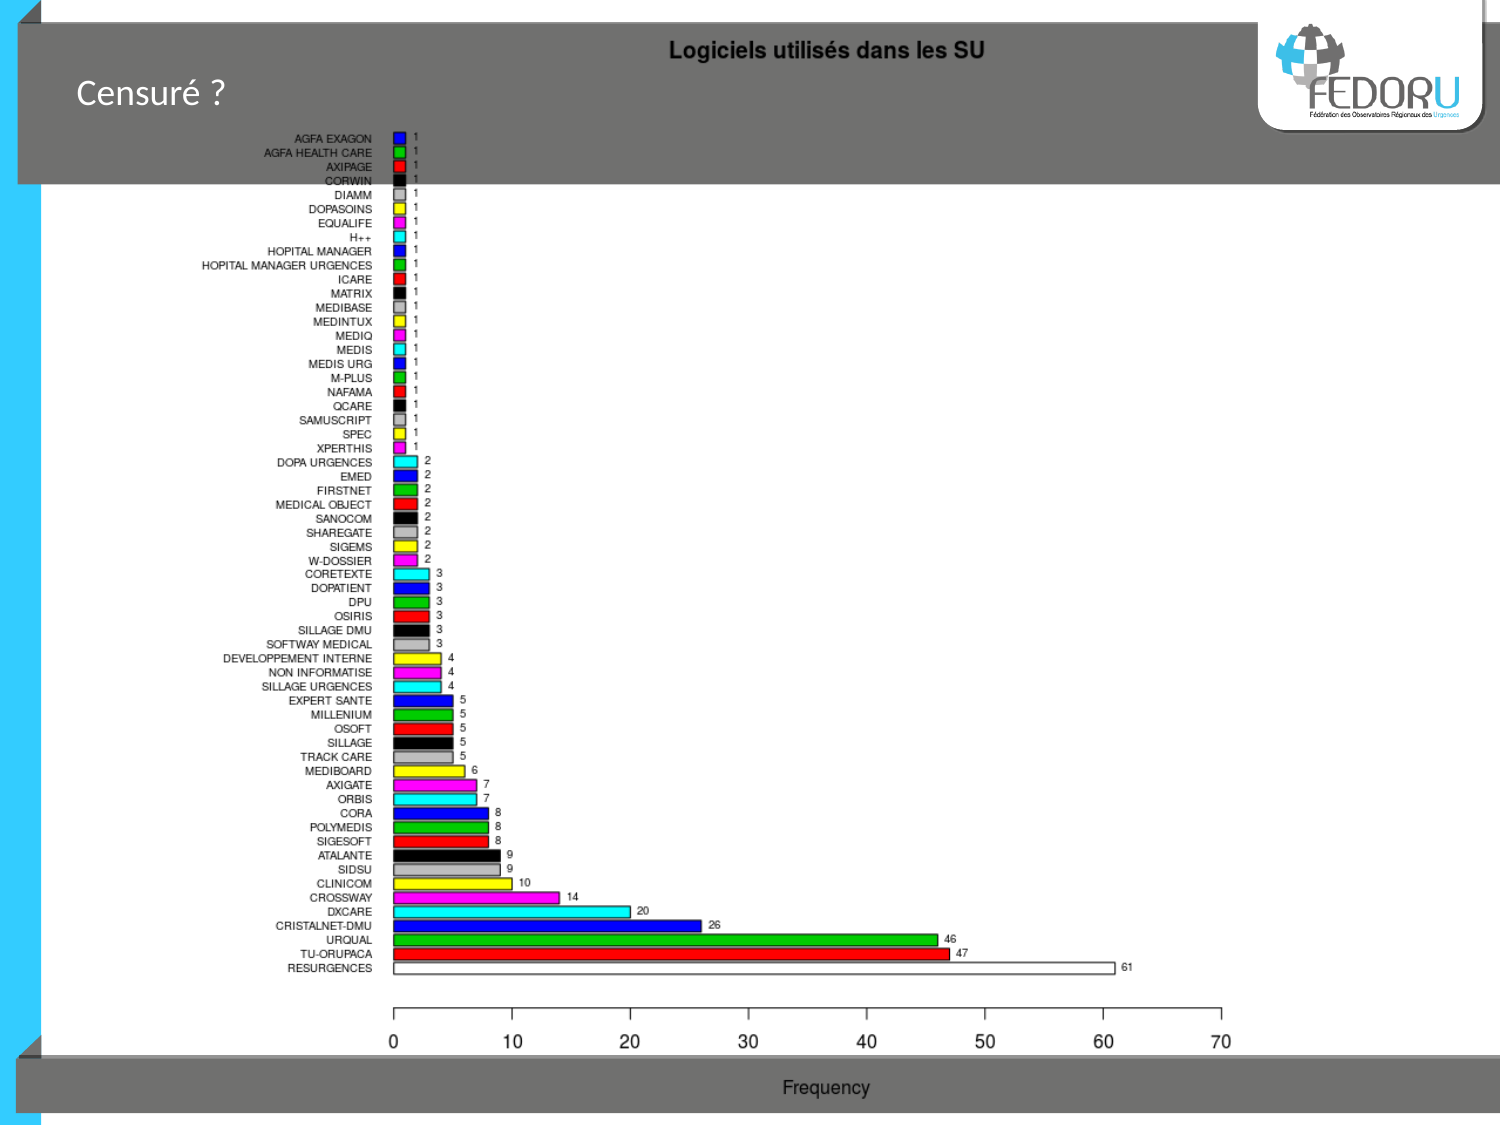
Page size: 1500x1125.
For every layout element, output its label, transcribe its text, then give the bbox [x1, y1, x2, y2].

picture [189, 1, 1459, 1125]
title Censuré ? [76, 30, 1223, 161]
